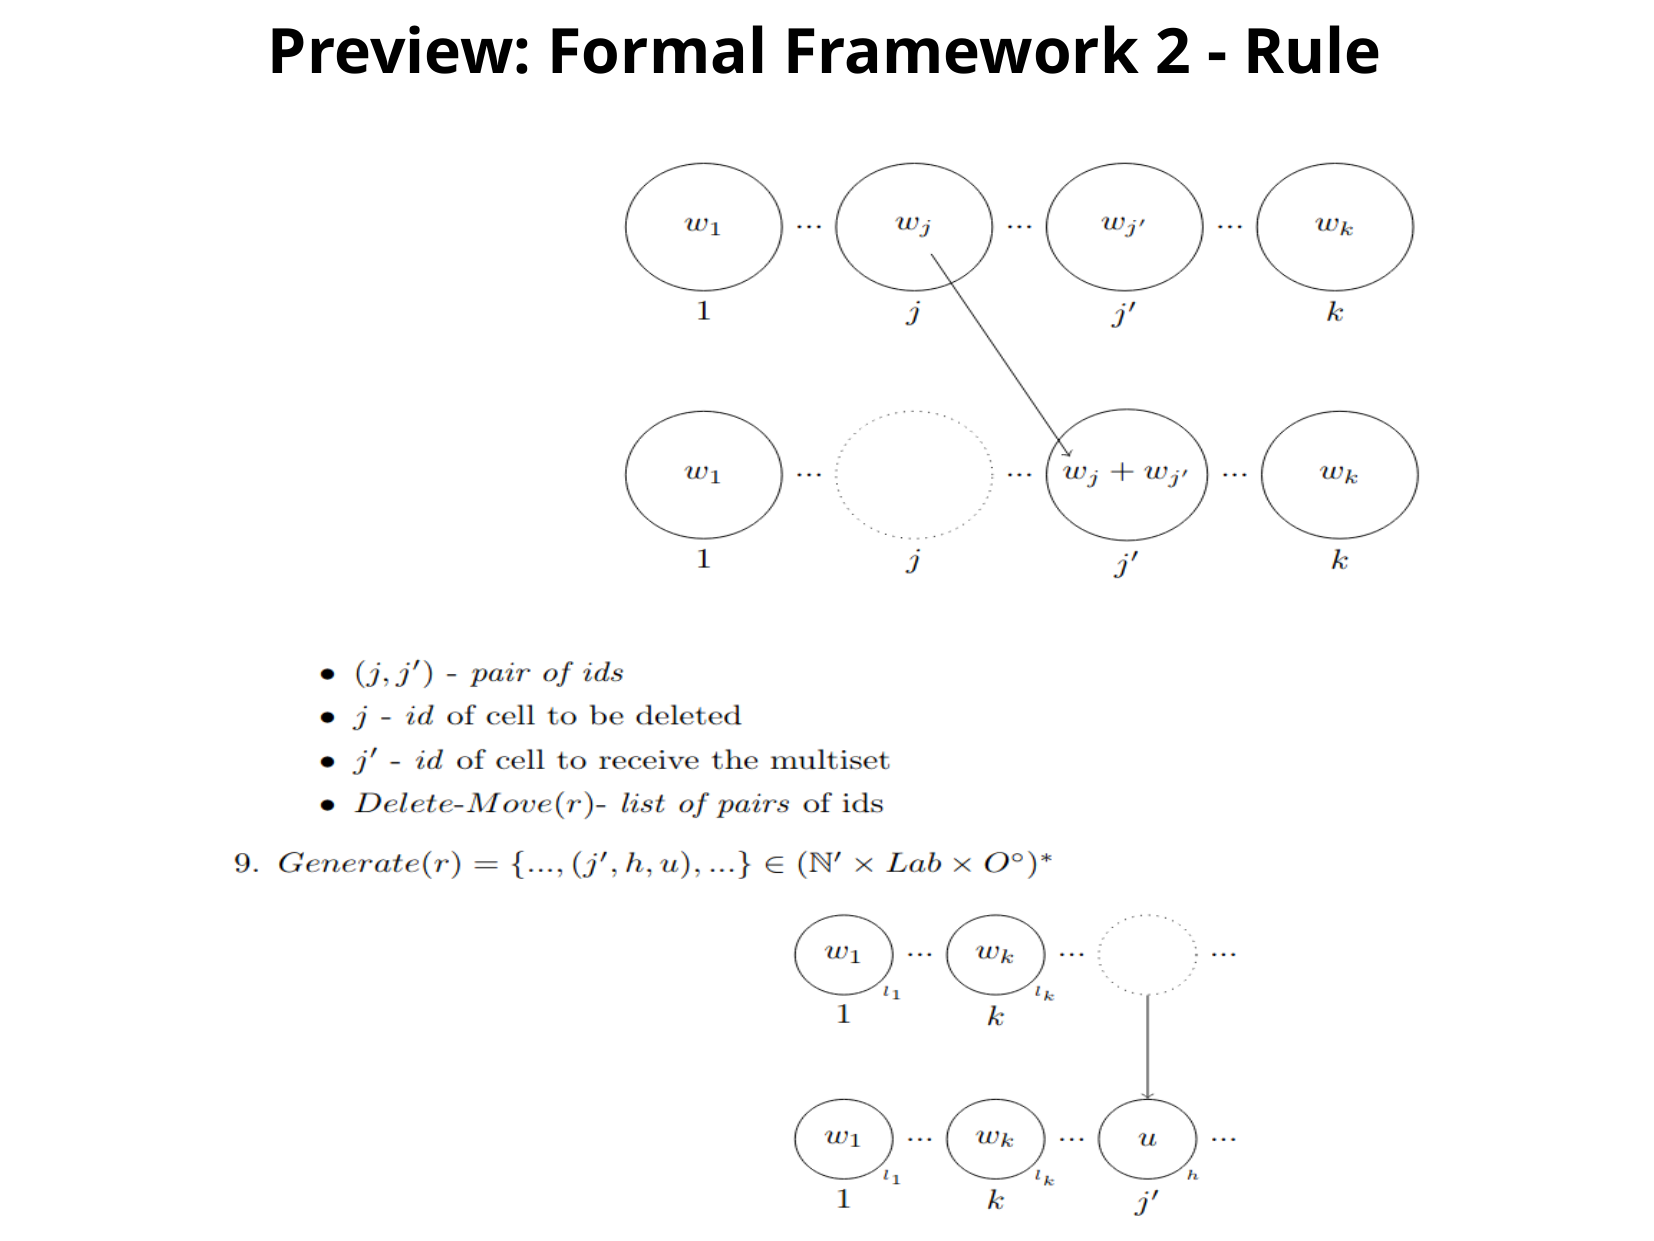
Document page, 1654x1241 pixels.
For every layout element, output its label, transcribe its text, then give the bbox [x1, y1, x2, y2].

title Preview: Formal Framework 2 - Rule [0, 7, 1651, 91]
picture [116, 116, 1511, 1237]
